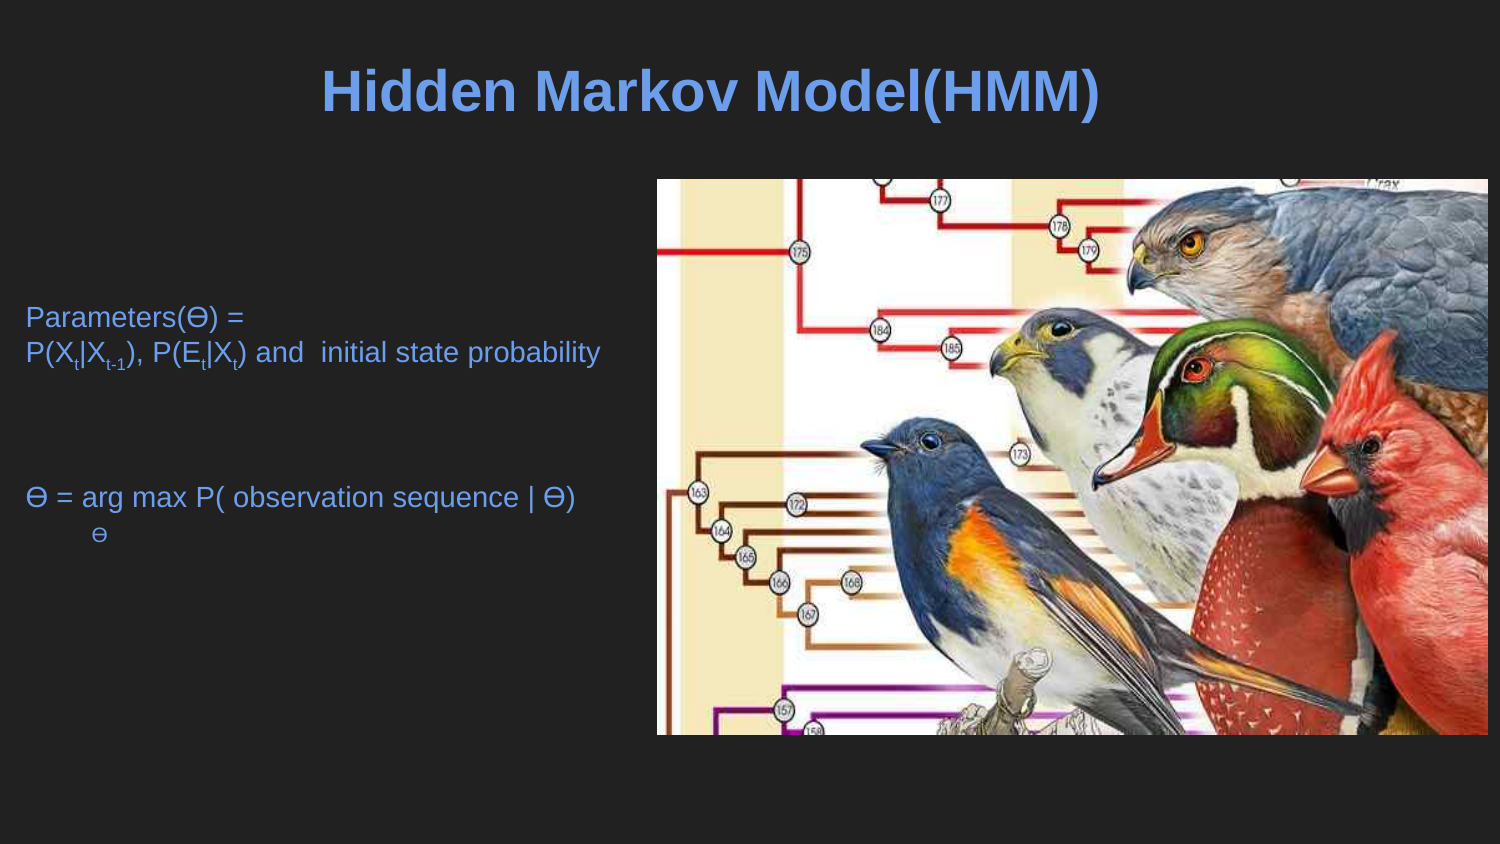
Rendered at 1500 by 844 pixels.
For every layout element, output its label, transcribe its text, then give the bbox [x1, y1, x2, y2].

text_box Hidden Markov Model(HMM) [306, 38, 1223, 145]
picture [657, 179, 1488, 735]
text_box Parameters(Ө) = P(Xt|Xt-1), P(Et|Xt) and initial state probability Ө = arg max P( observation sequence | Ө) Ө [10, 283, 637, 717]
